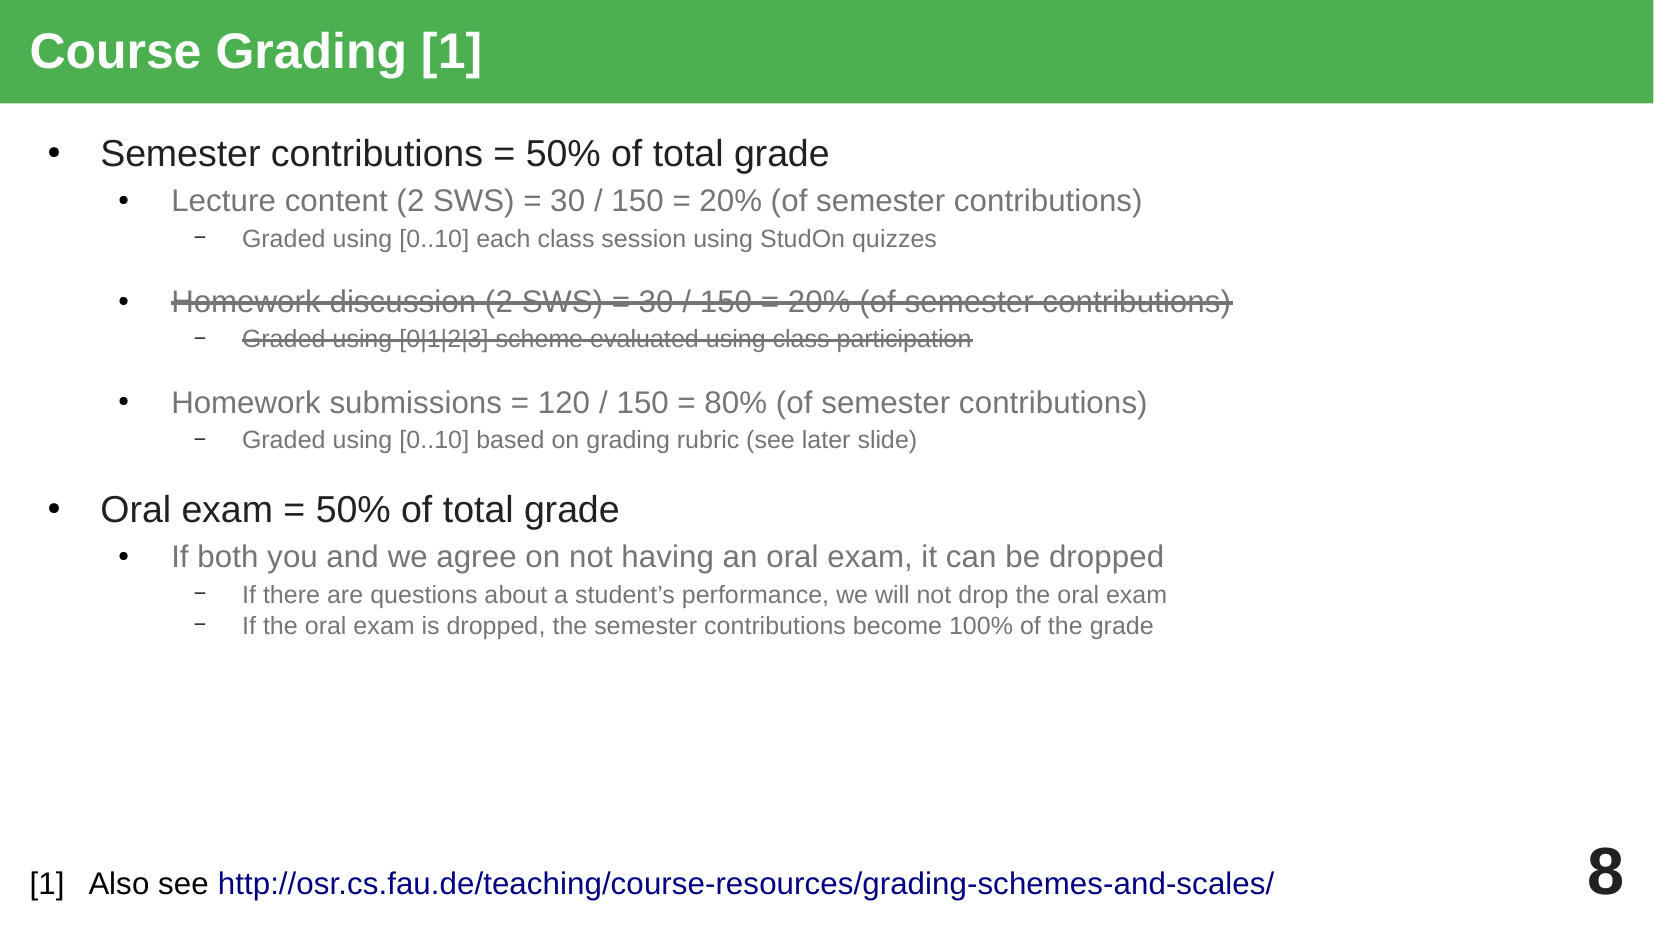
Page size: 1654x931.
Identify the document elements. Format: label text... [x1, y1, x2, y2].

list Semester contributions = 50% of total grade Lecture content (2 SWS) = 30 / 150 = 20% (of semester contributions) Graded using [0..10] each class session using StudOn quizzes Homework discussion (2 SWS) = 30 / 150 = 20% (of semester contributions) Graded using [0|1|2|3] scheme evaluated using class participation Homework submissions = 120 / 150 = 80% (of semester contributions) Graded using [0..10] based on grading rubric (see later slide) Oral exam = 50% of total grade If both you and we agree on not having an oral exam, it can be dropped If there are questions about a student’s performance, we will not drop the oral exam If the oral exam is dropped, the semester contributions become 100% of the grade [29, 132, 1625, 813]
title Course Grading [1] [0, 0, 1654, 104]
text_box [1] Also see http://osr.cs.fau.de/teaching/course-resources/grading-schemes-and-scales/ [0, 841, 1536, 931]
